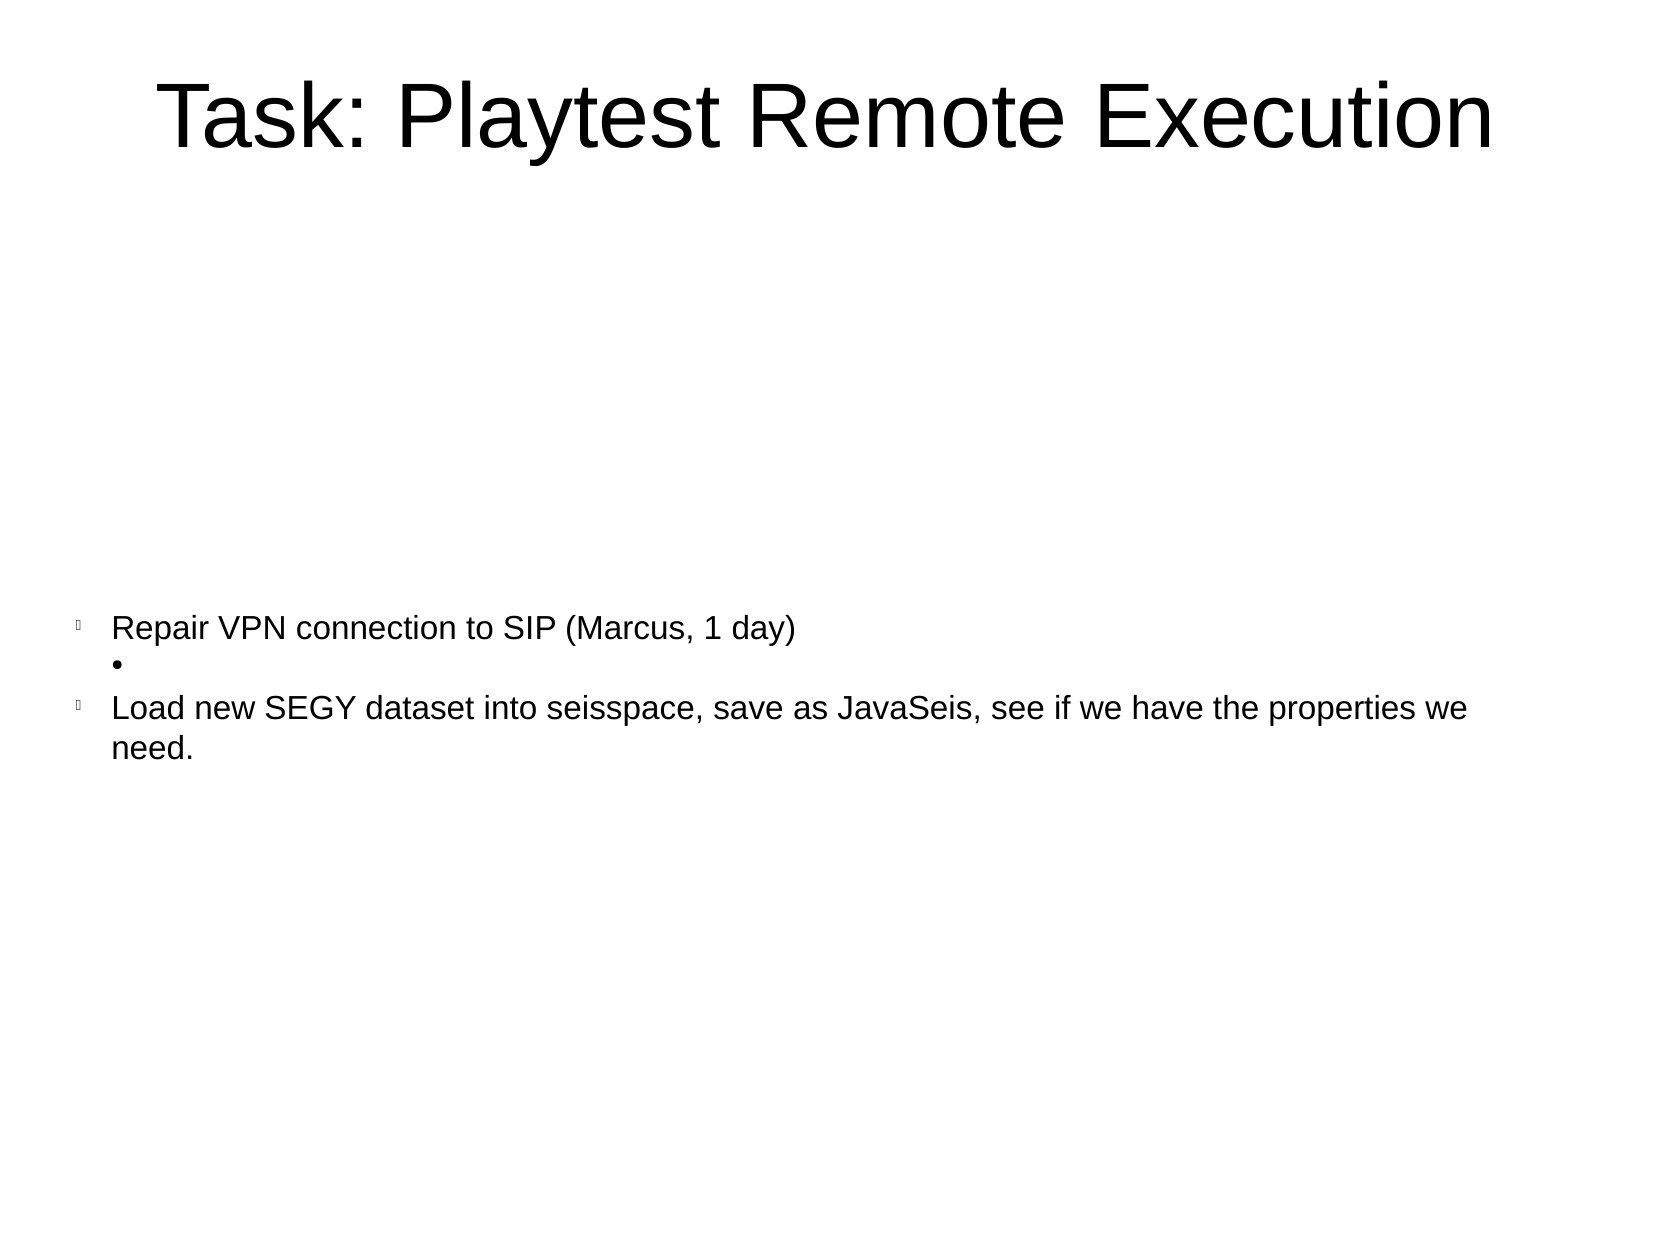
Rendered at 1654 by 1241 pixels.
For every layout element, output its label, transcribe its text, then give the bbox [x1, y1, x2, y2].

text_box Task: Playtest Remote Execution [82, 7, 1571, 215]
text_box Repair VPN connection to SIP (Marcus, 1 day) Load new SEGY dataset into seisspace, save as JavaSeis, see if we have the properties we need. [75, 168, 1562, 1205]
